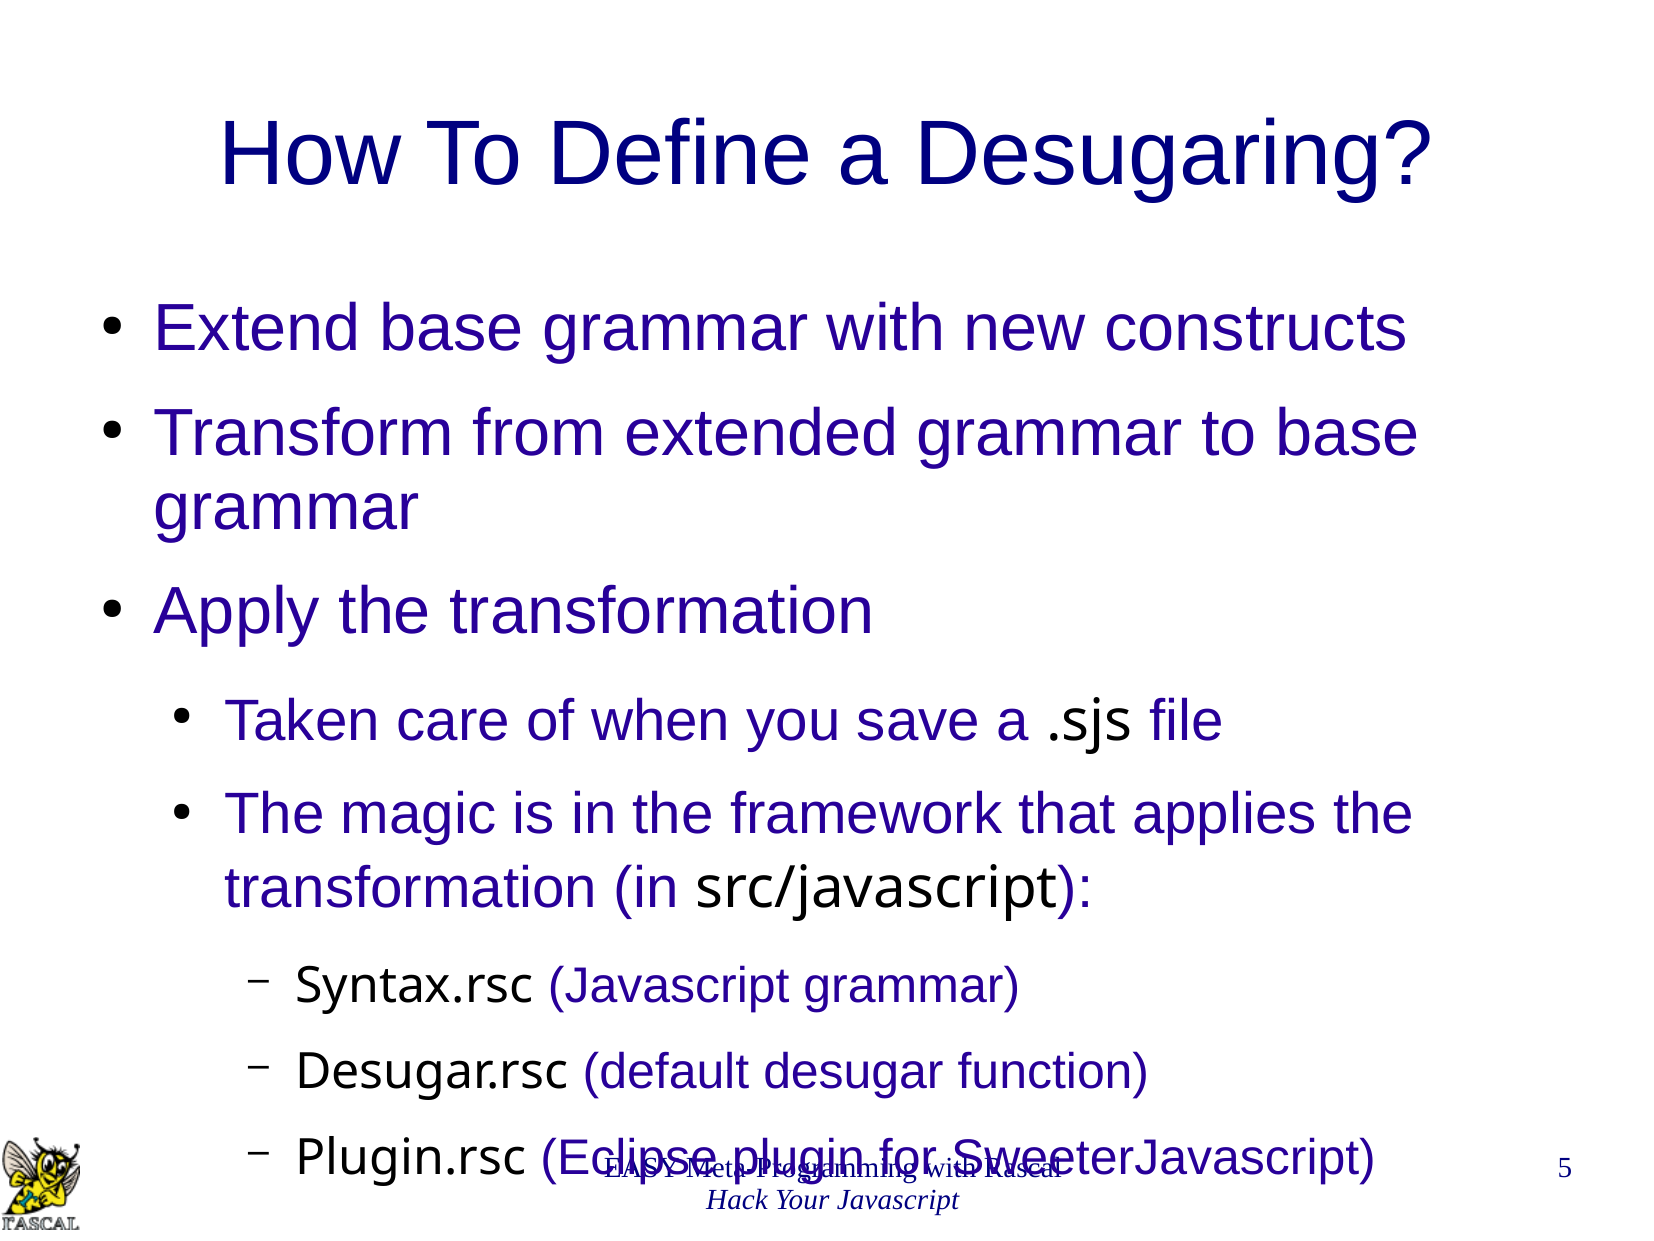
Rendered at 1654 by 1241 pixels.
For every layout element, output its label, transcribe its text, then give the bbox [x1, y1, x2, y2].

picture [1, 1137, 80, 1230]
title How To Define a Desugaring? [82, 49, 1571, 257]
list Extend base grammar with new constructs Transform from extended grammar to base grammar Apply the transformation Taken care of when you save a .sjs file The magic is in the framework that applies the transformation (in src/javascript): Syntax.rsc (Javascript grammar) Desugar.rsc (default desugar function) Plugin.rsc (Eclipse plugin for SweeterJavascript) [82, 290, 1571, 1010]
